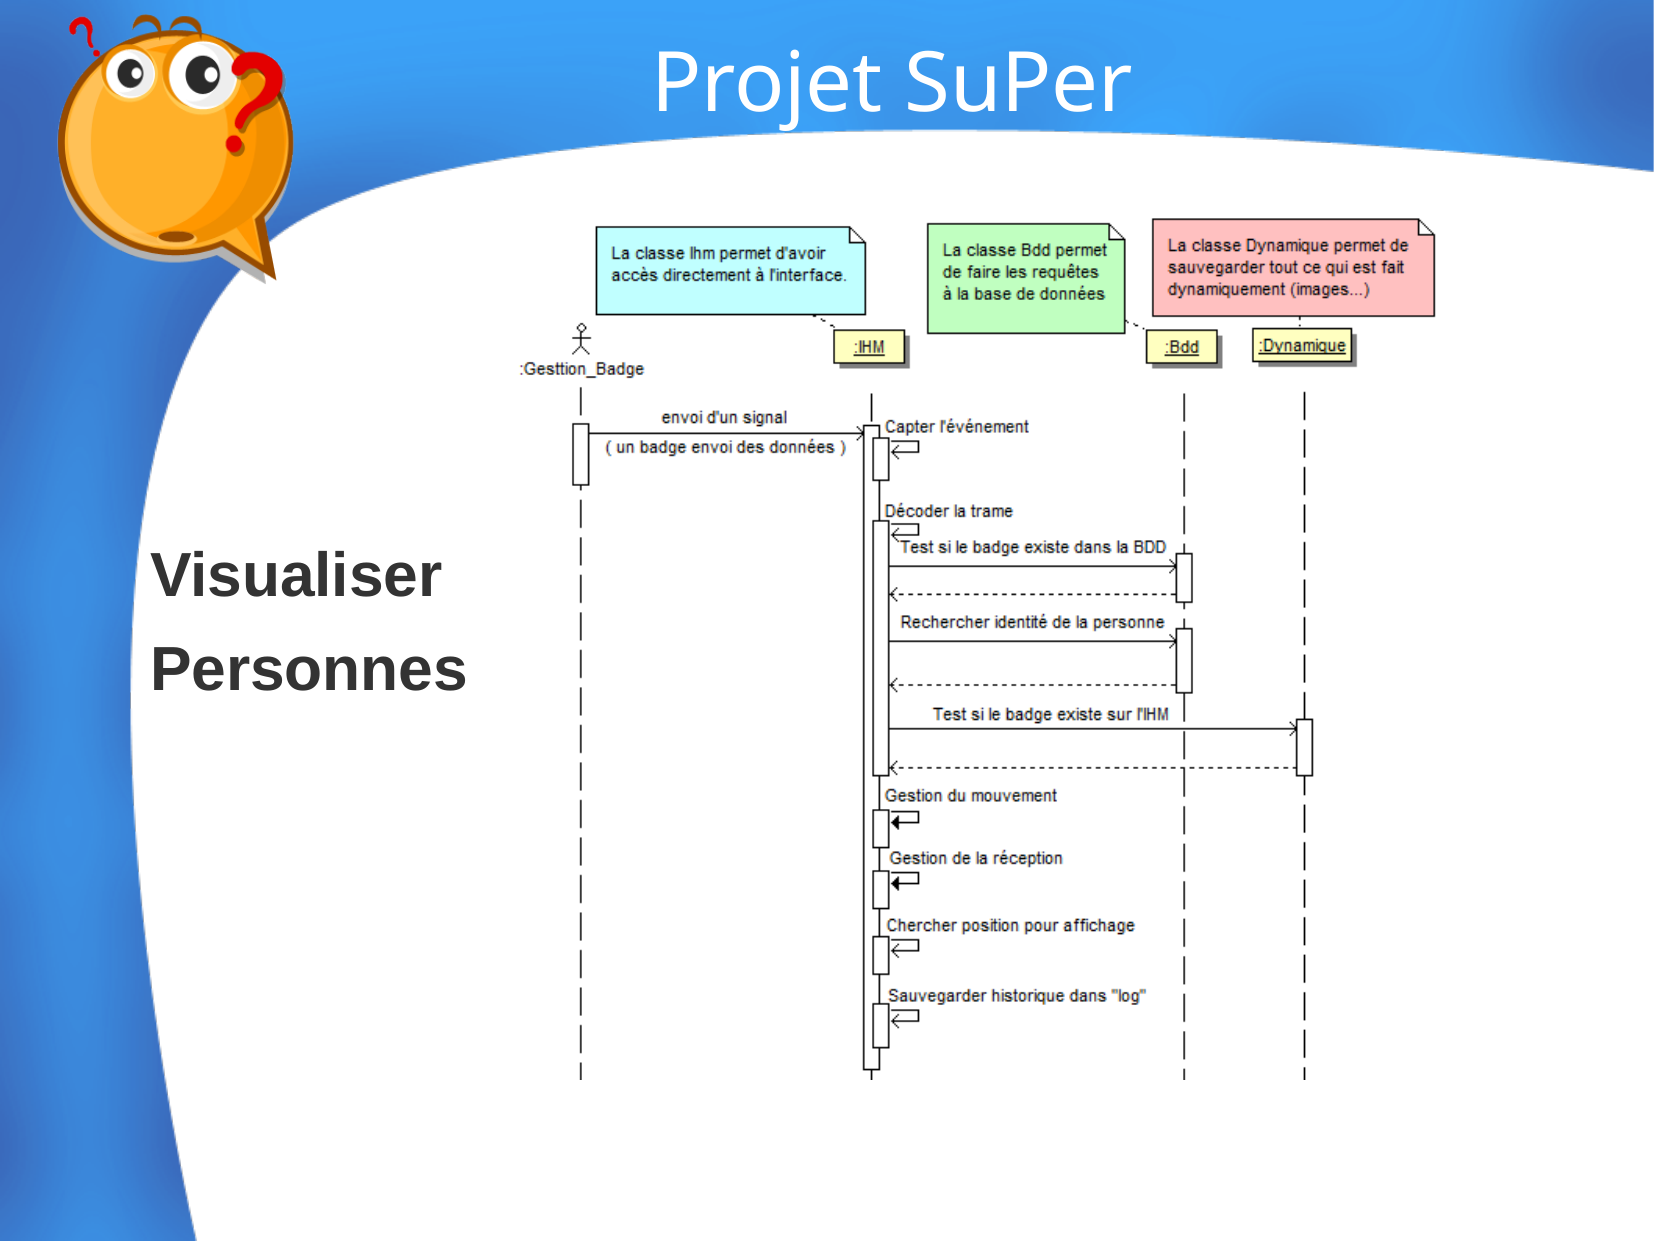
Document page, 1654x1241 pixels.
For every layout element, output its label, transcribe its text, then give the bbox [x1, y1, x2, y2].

picture [0, 0, 1654, 1241]
list Visualiser Personnes [150, 540, 510, 706]
title Projet SuPer [301, 12, 1486, 148]
